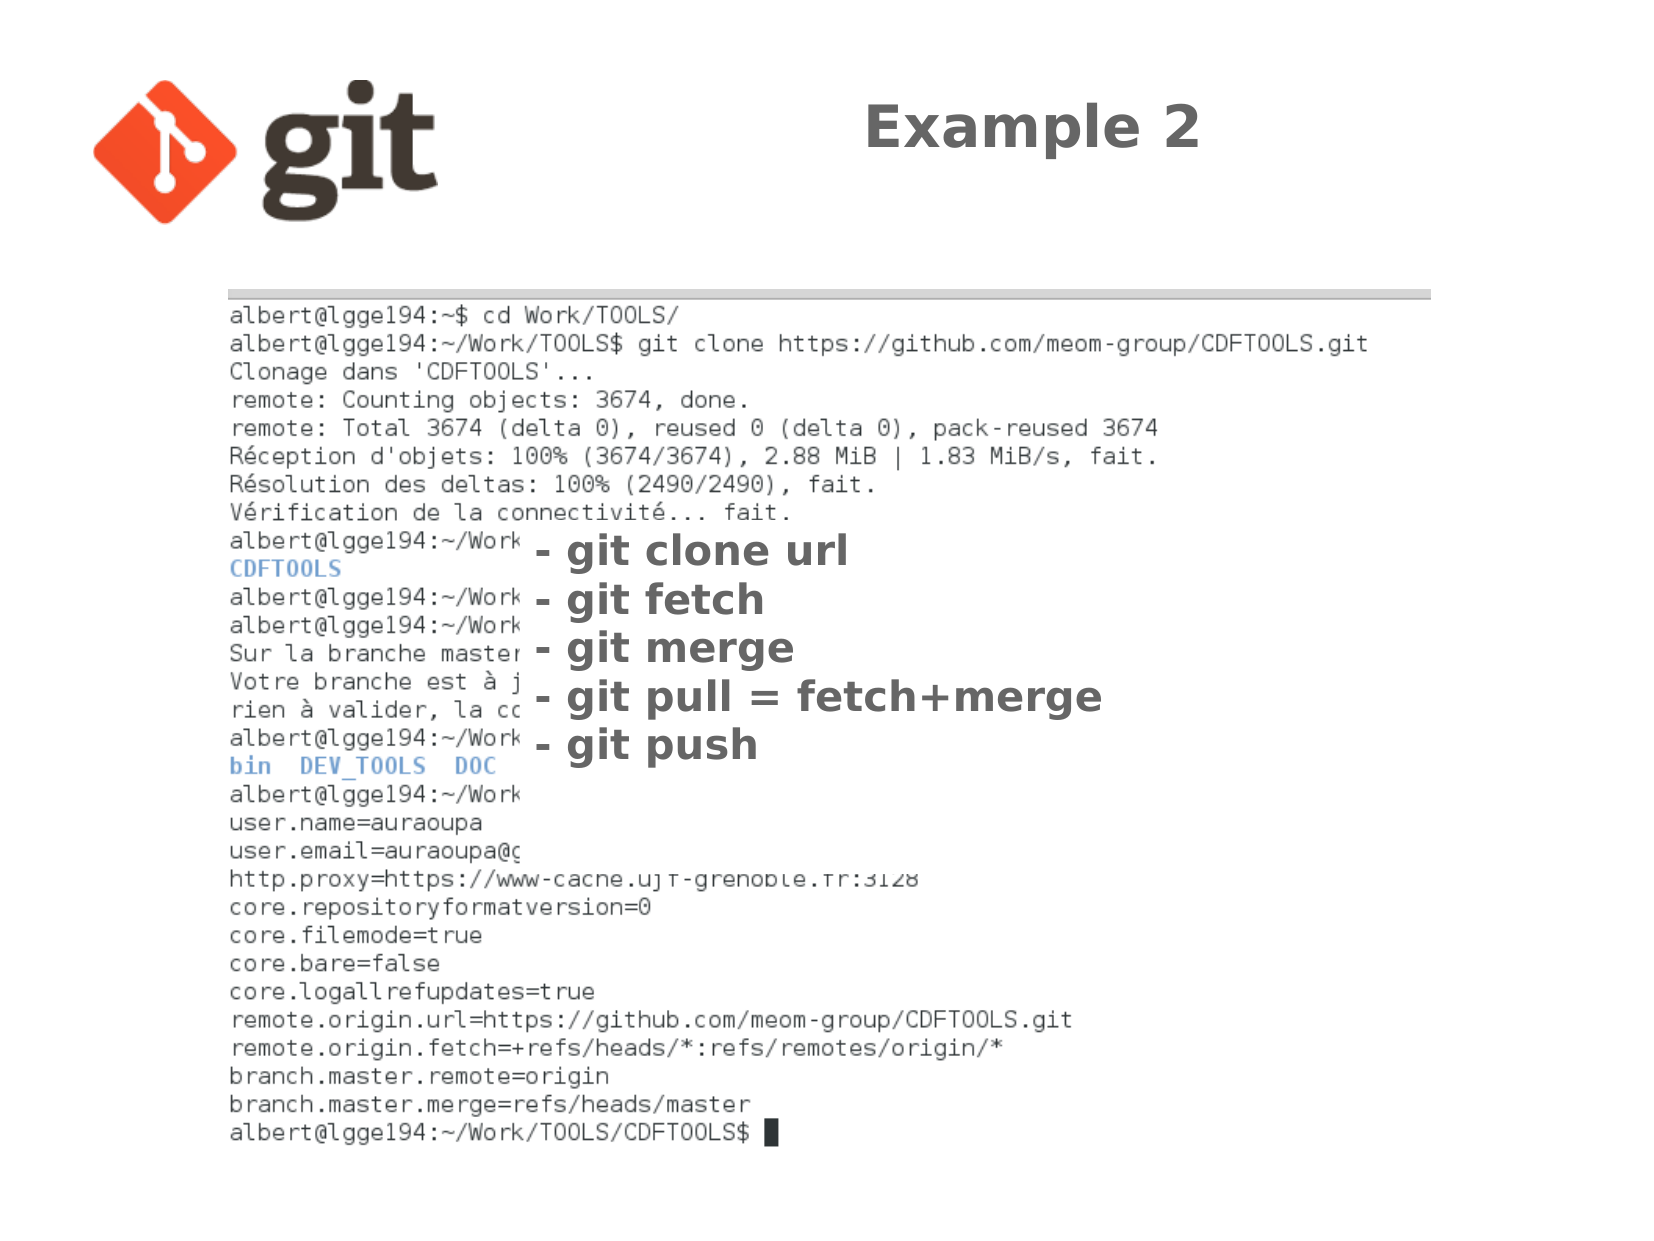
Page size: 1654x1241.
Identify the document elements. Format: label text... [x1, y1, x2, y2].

text_box - git clone url - git fetch - git merge - git pull = fetch+merge - git push [519, 519, 1123, 875]
picture [93, 80, 438, 225]
picture [228, 289, 1431, 1153]
text_box Example 2 [732, 85, 1335, 237]
